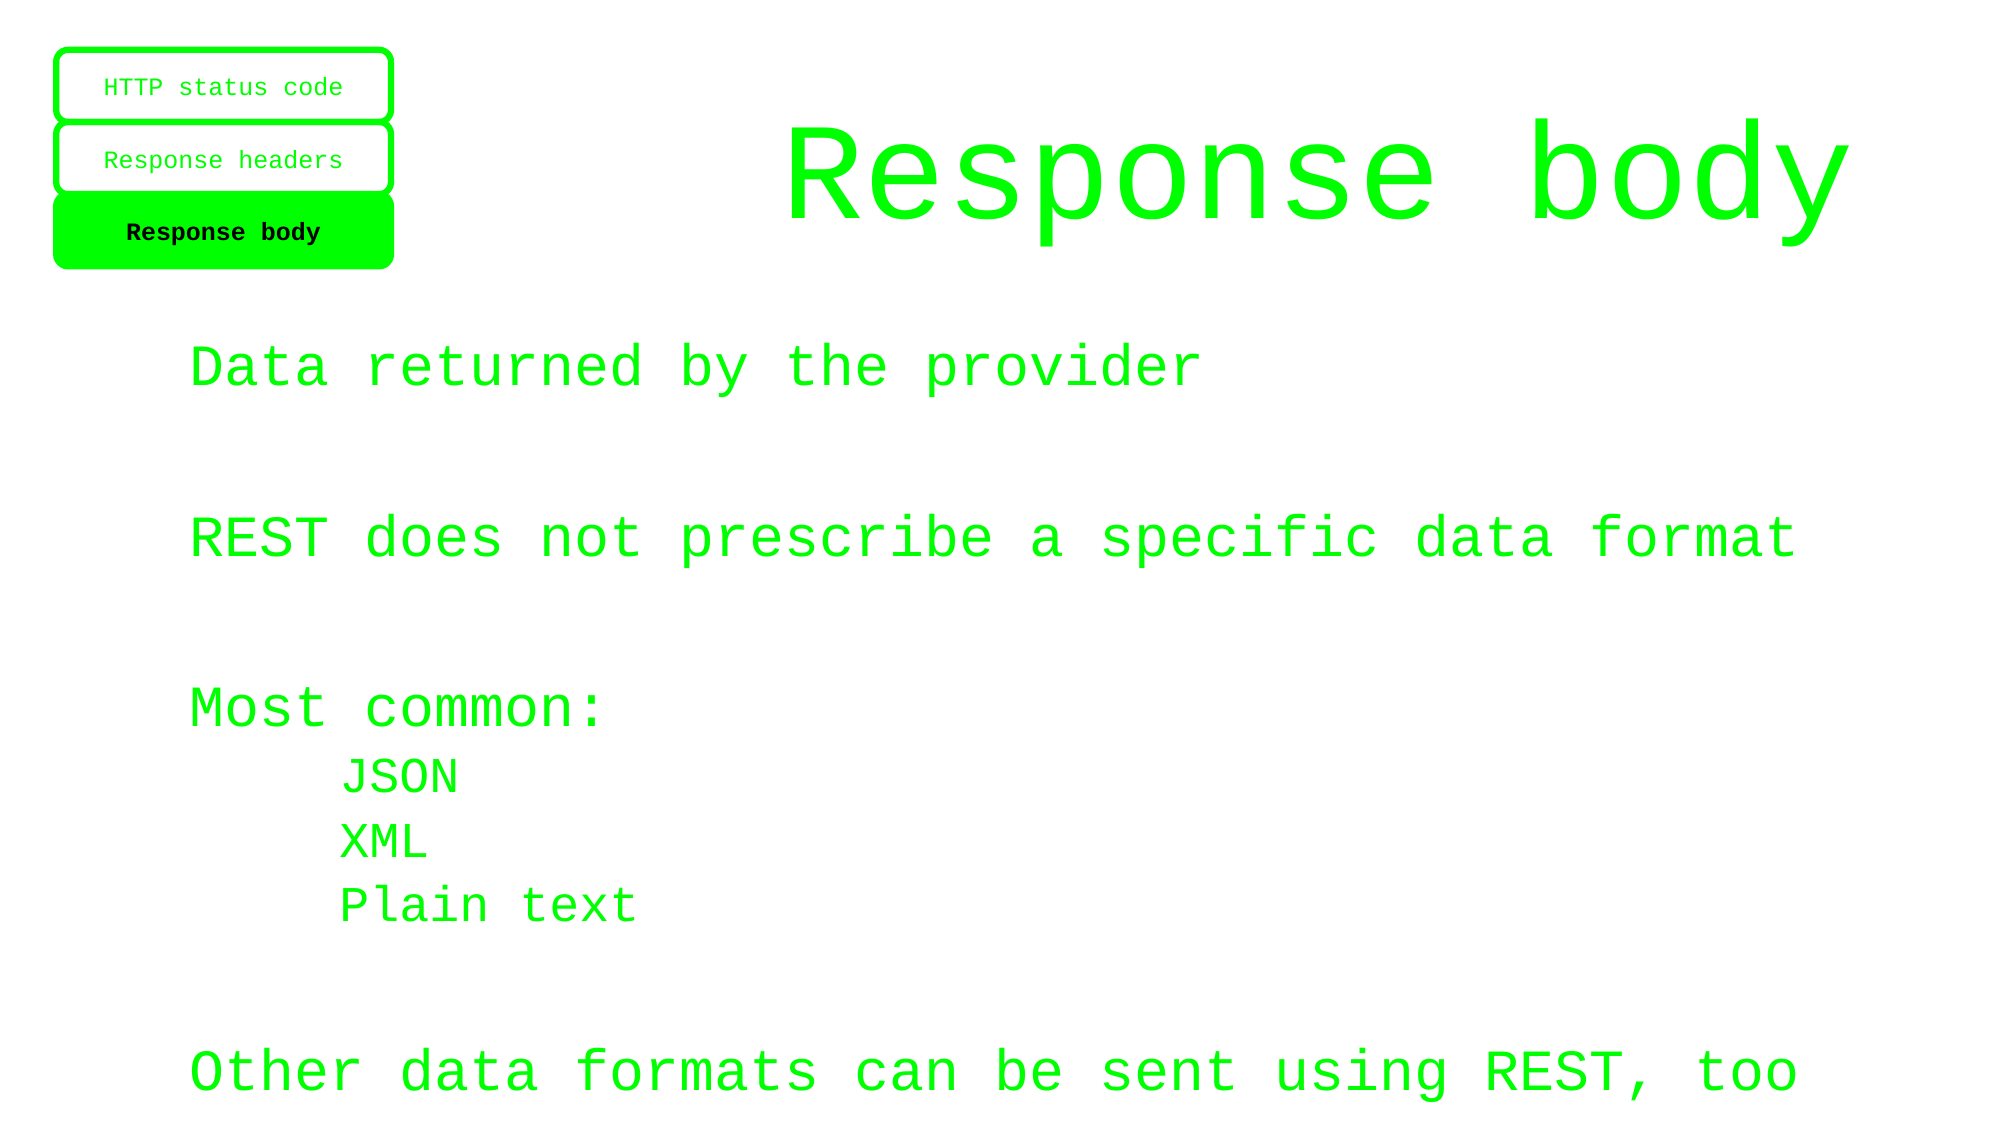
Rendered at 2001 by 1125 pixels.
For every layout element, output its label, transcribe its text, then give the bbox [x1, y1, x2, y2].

text_box Response headers [56, 121, 392, 194]
text_box Response body [56, 194, 392, 267]
list Data returned by the provider REST does not prescribe a specific data format Most common: JSON XML Plain text Other data formats can be sent using REST, too [136, 327, 1965, 1116]
text_box HTTP status code [56, 49, 392, 122]
text_box Response body [635, 73, 2000, 256]
